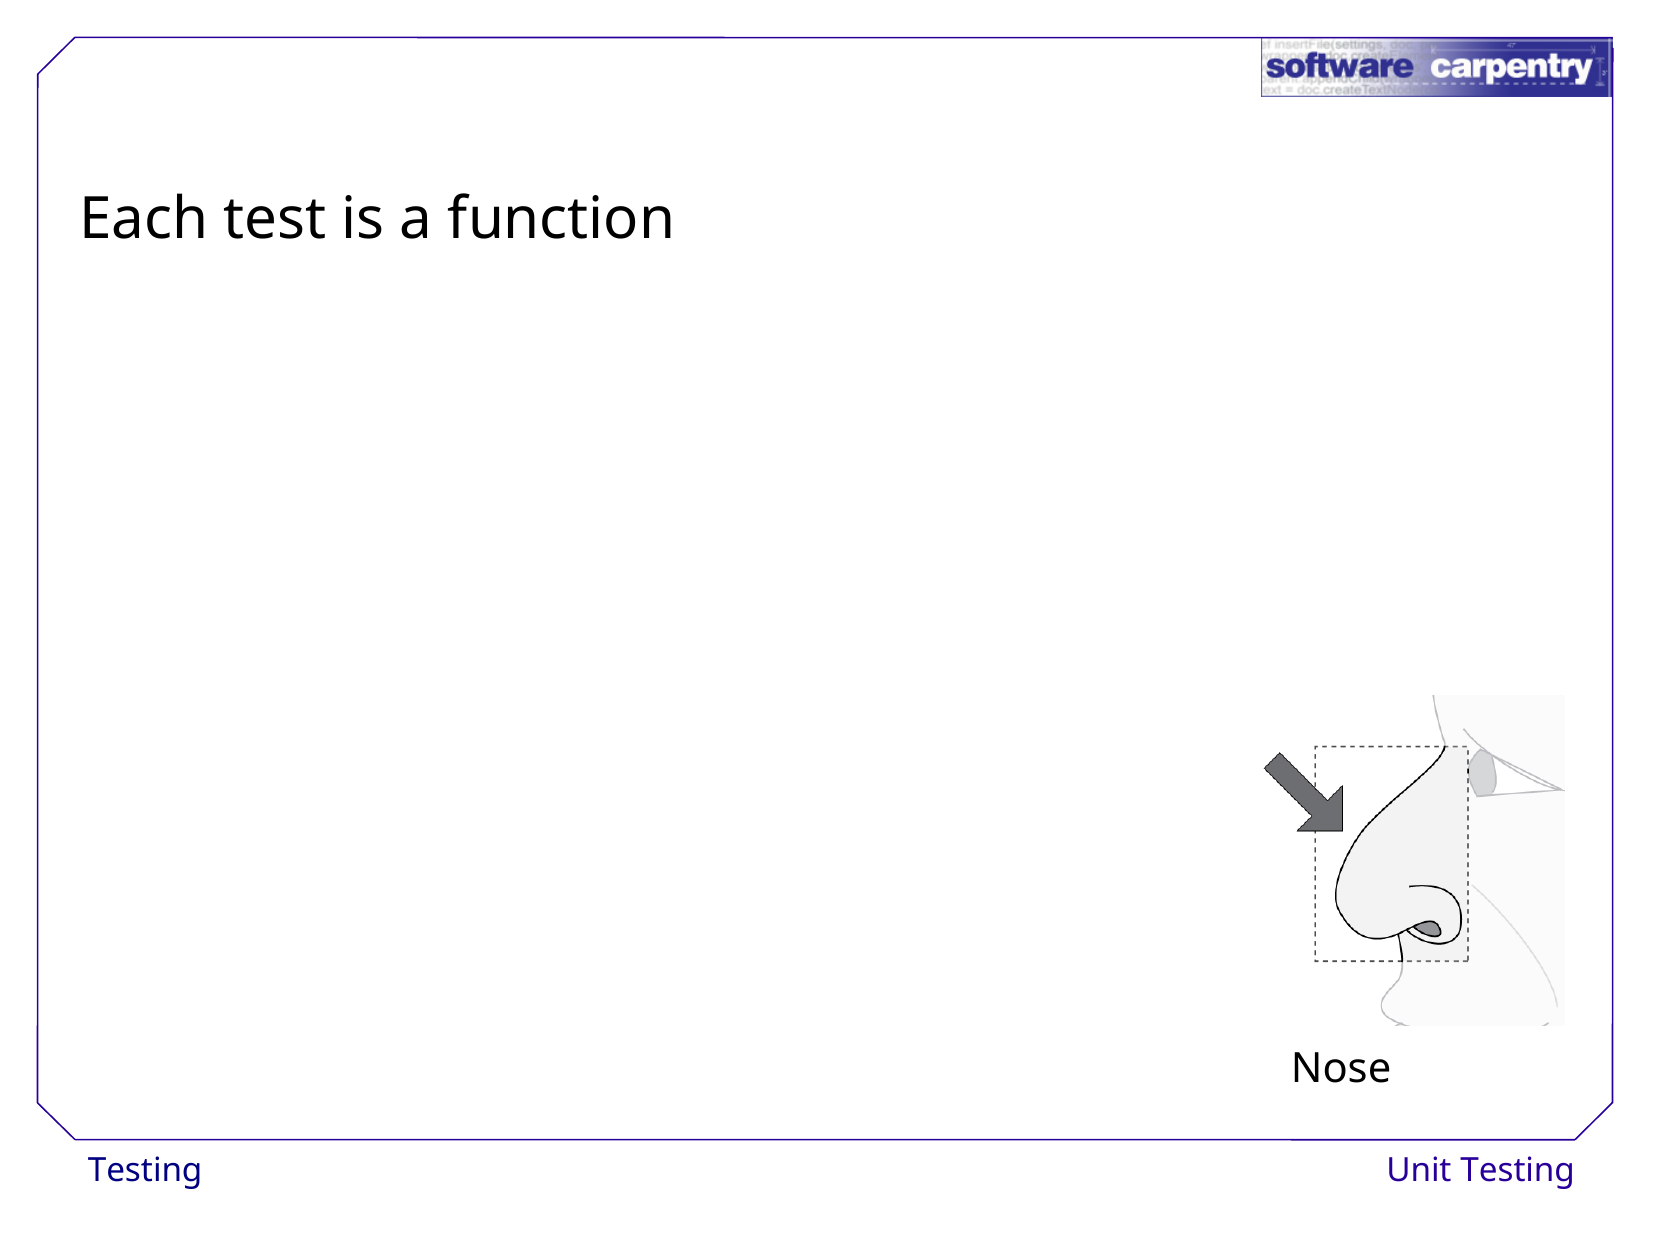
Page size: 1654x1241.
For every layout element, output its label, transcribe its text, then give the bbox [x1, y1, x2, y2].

text_box Each test is a function [64, 138, 841, 259]
text_box Nose [1276, 1026, 1557, 1099]
picture [1234, 695, 1565, 1026]
picture [1261, 39, 1613, 97]
